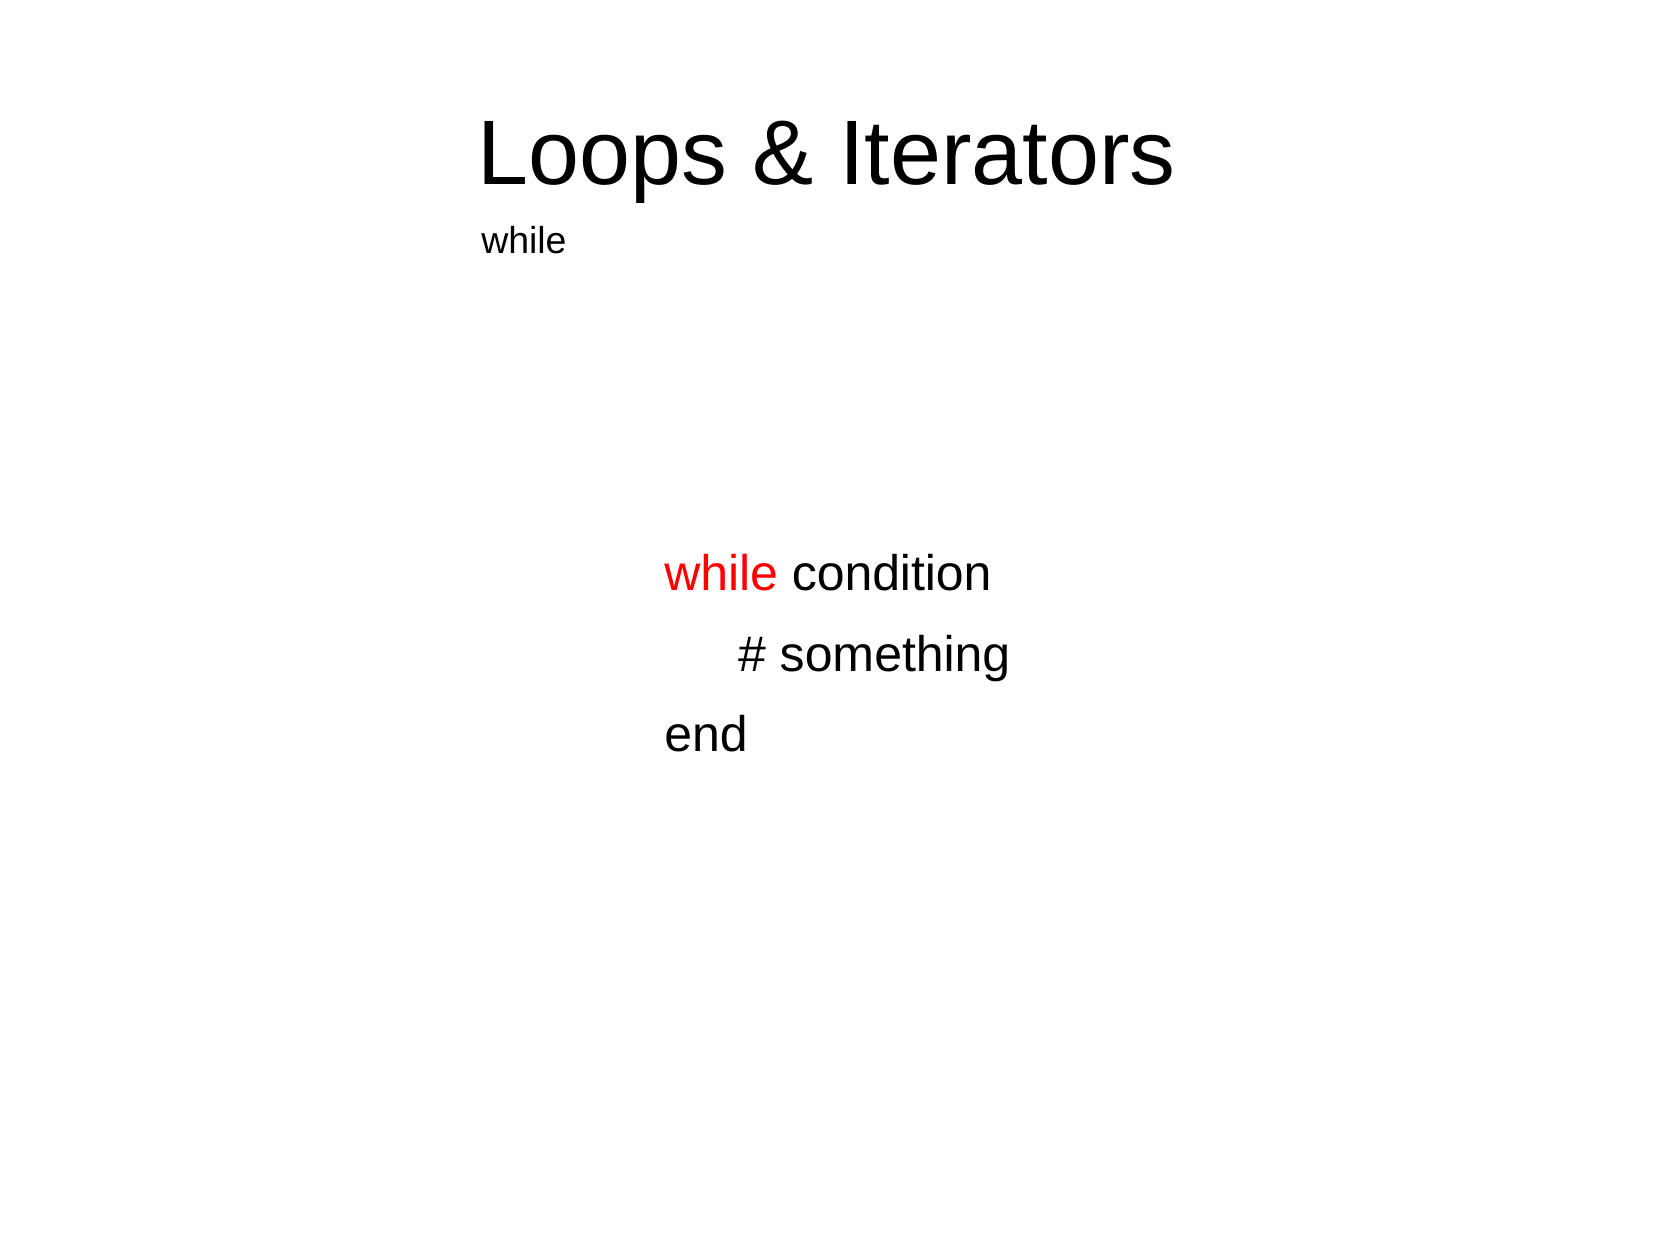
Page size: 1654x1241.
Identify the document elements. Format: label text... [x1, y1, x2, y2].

title Loops & Iterators [82, 49, 1571, 257]
text_box while condition # something end [649, 538, 1028, 775]
text_box while [466, 212, 821, 284]
